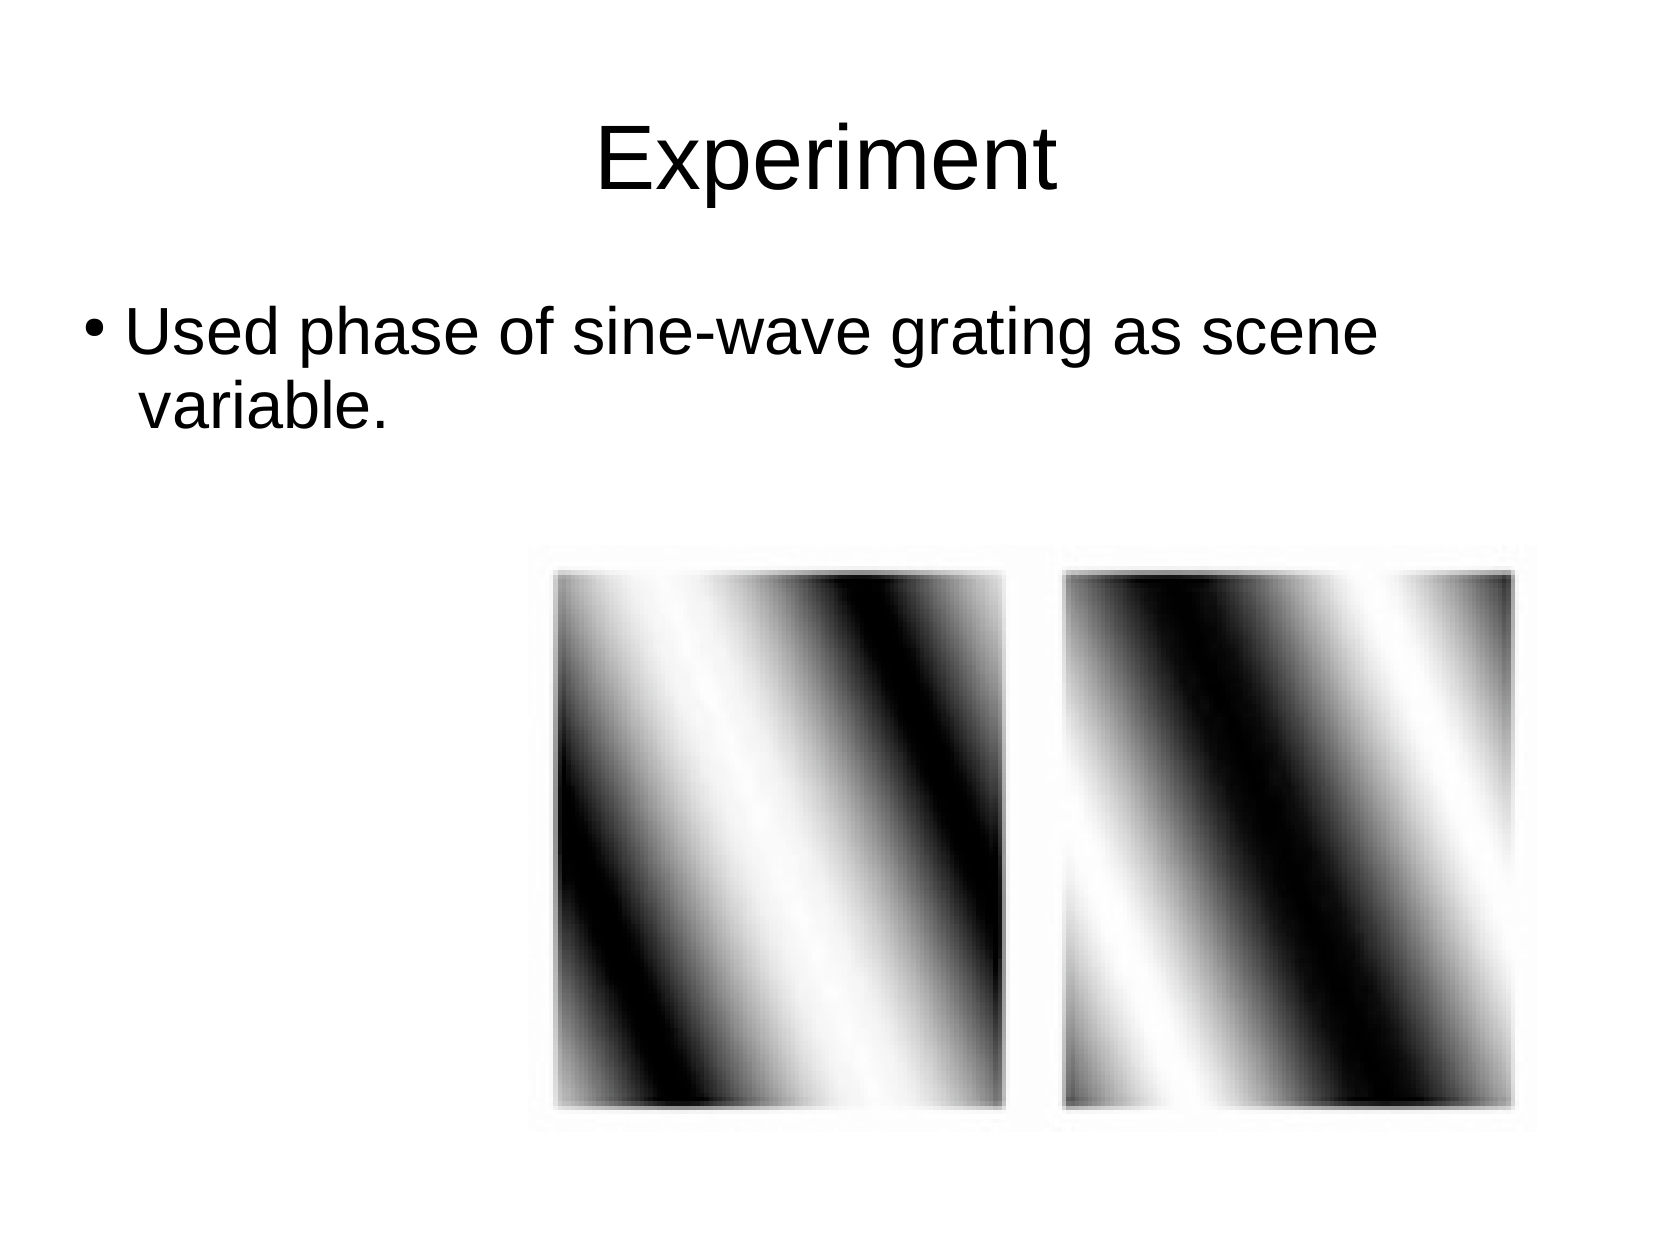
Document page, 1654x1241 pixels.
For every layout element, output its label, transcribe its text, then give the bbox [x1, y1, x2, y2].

list Used phase of sine-wave grating as scene variable. [82, 290, 1538, 1010]
picture [528, 545, 1537, 1132]
title Experiment [82, 55, 1571, 263]
